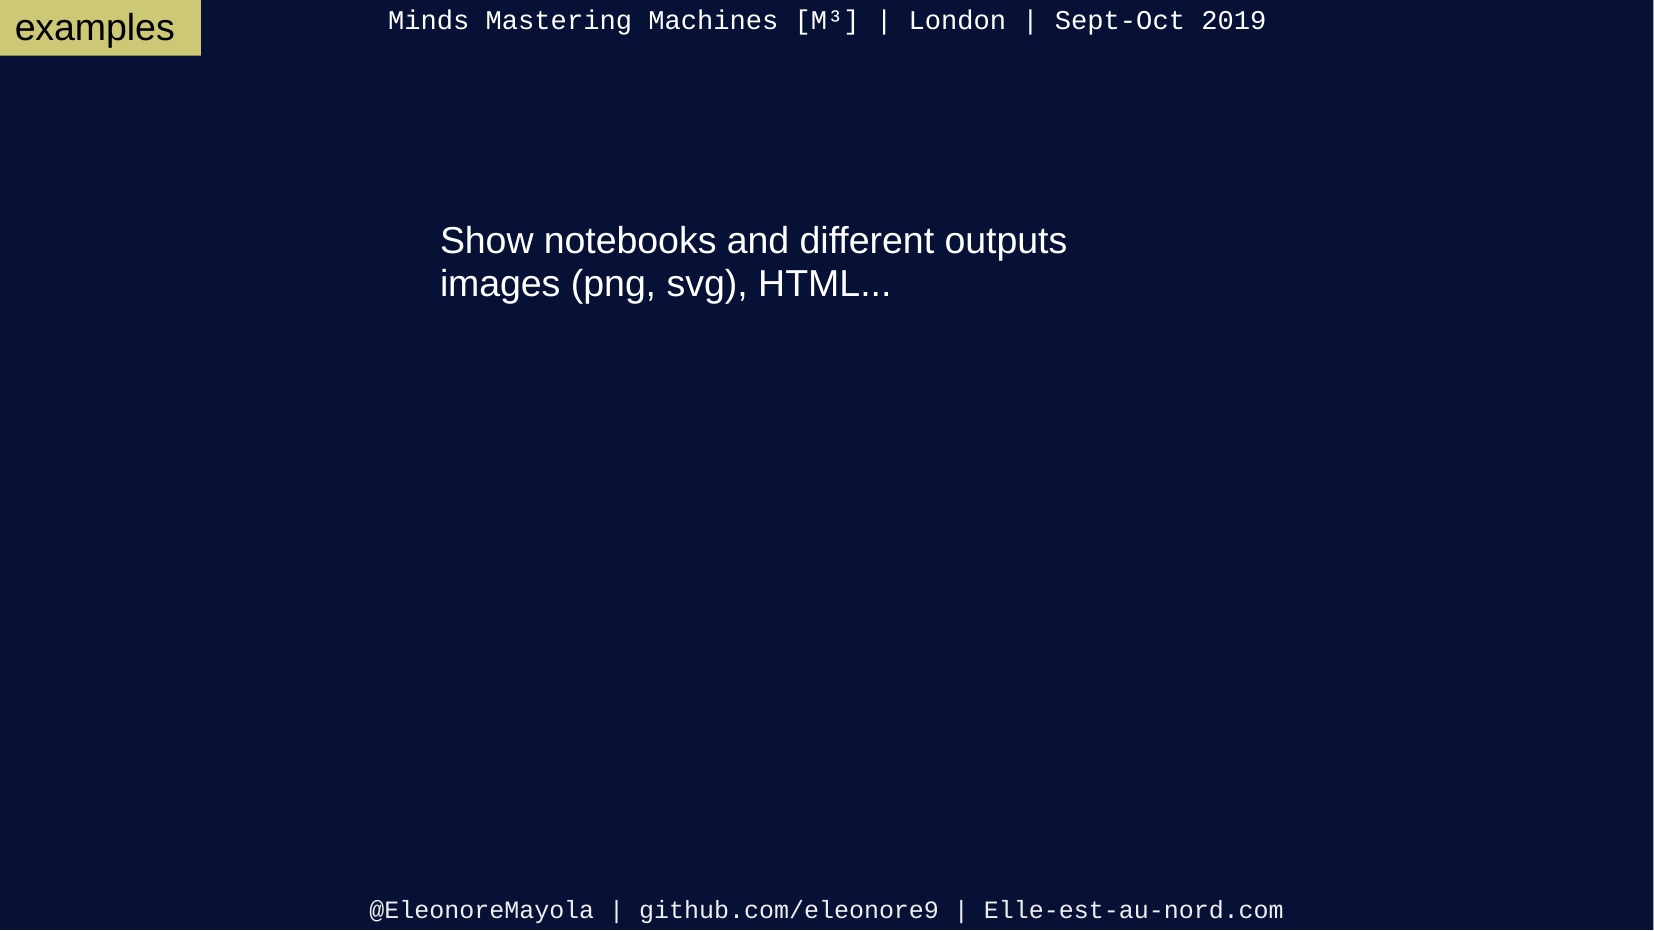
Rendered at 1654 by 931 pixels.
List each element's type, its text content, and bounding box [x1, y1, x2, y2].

text_box @EleonoreMayola | github.com/eleonore9 | Elle-est-au-nord.com [295, 862, 1359, 931]
text_box Minds Mastering Machines [M³] | London | Sept-Oct 2019 [265, 0, 1388, 60]
text_box examples [0, 0, 201, 56]
text_box Show notebooks and different outputs images (png, svg), HTML... [425, 212, 1170, 312]
